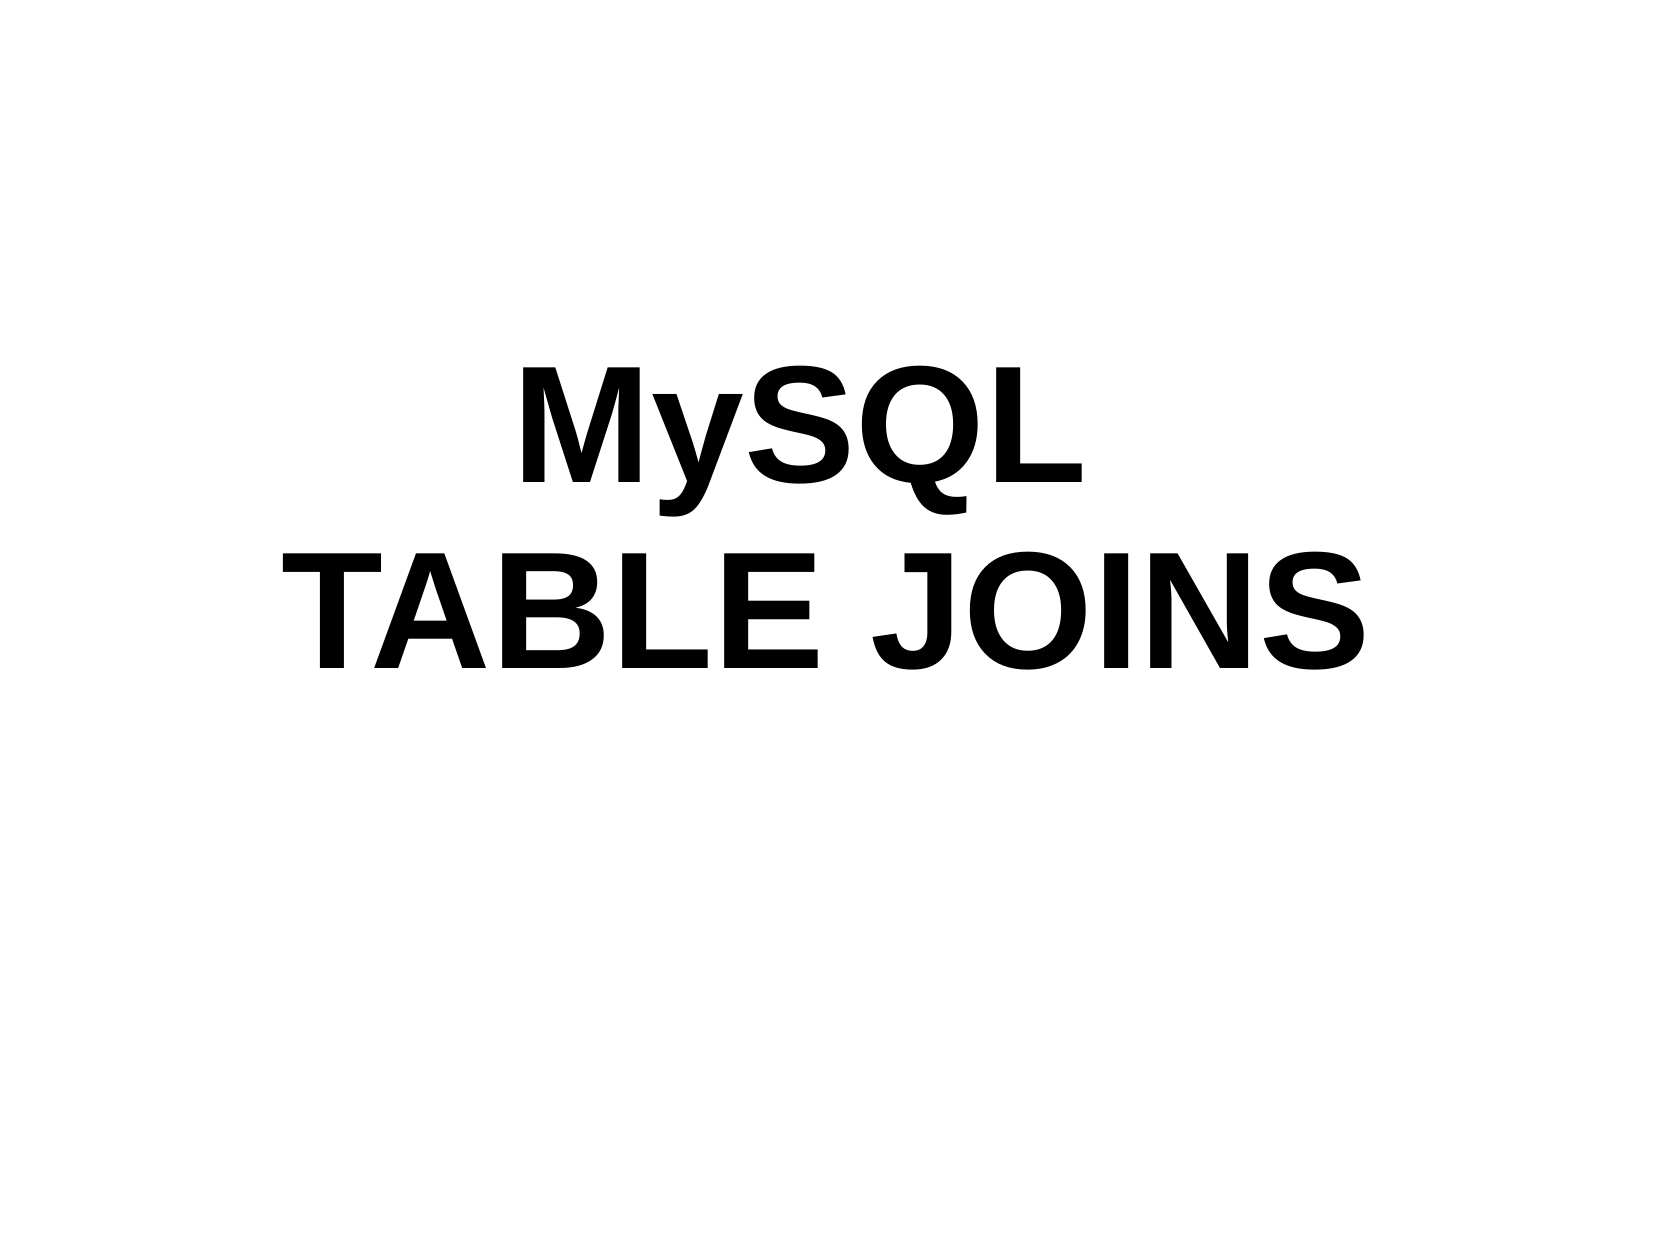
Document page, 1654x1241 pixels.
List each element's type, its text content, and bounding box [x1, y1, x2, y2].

text_box MySQL TABLE JOINS [35, 137, 1607, 712]
